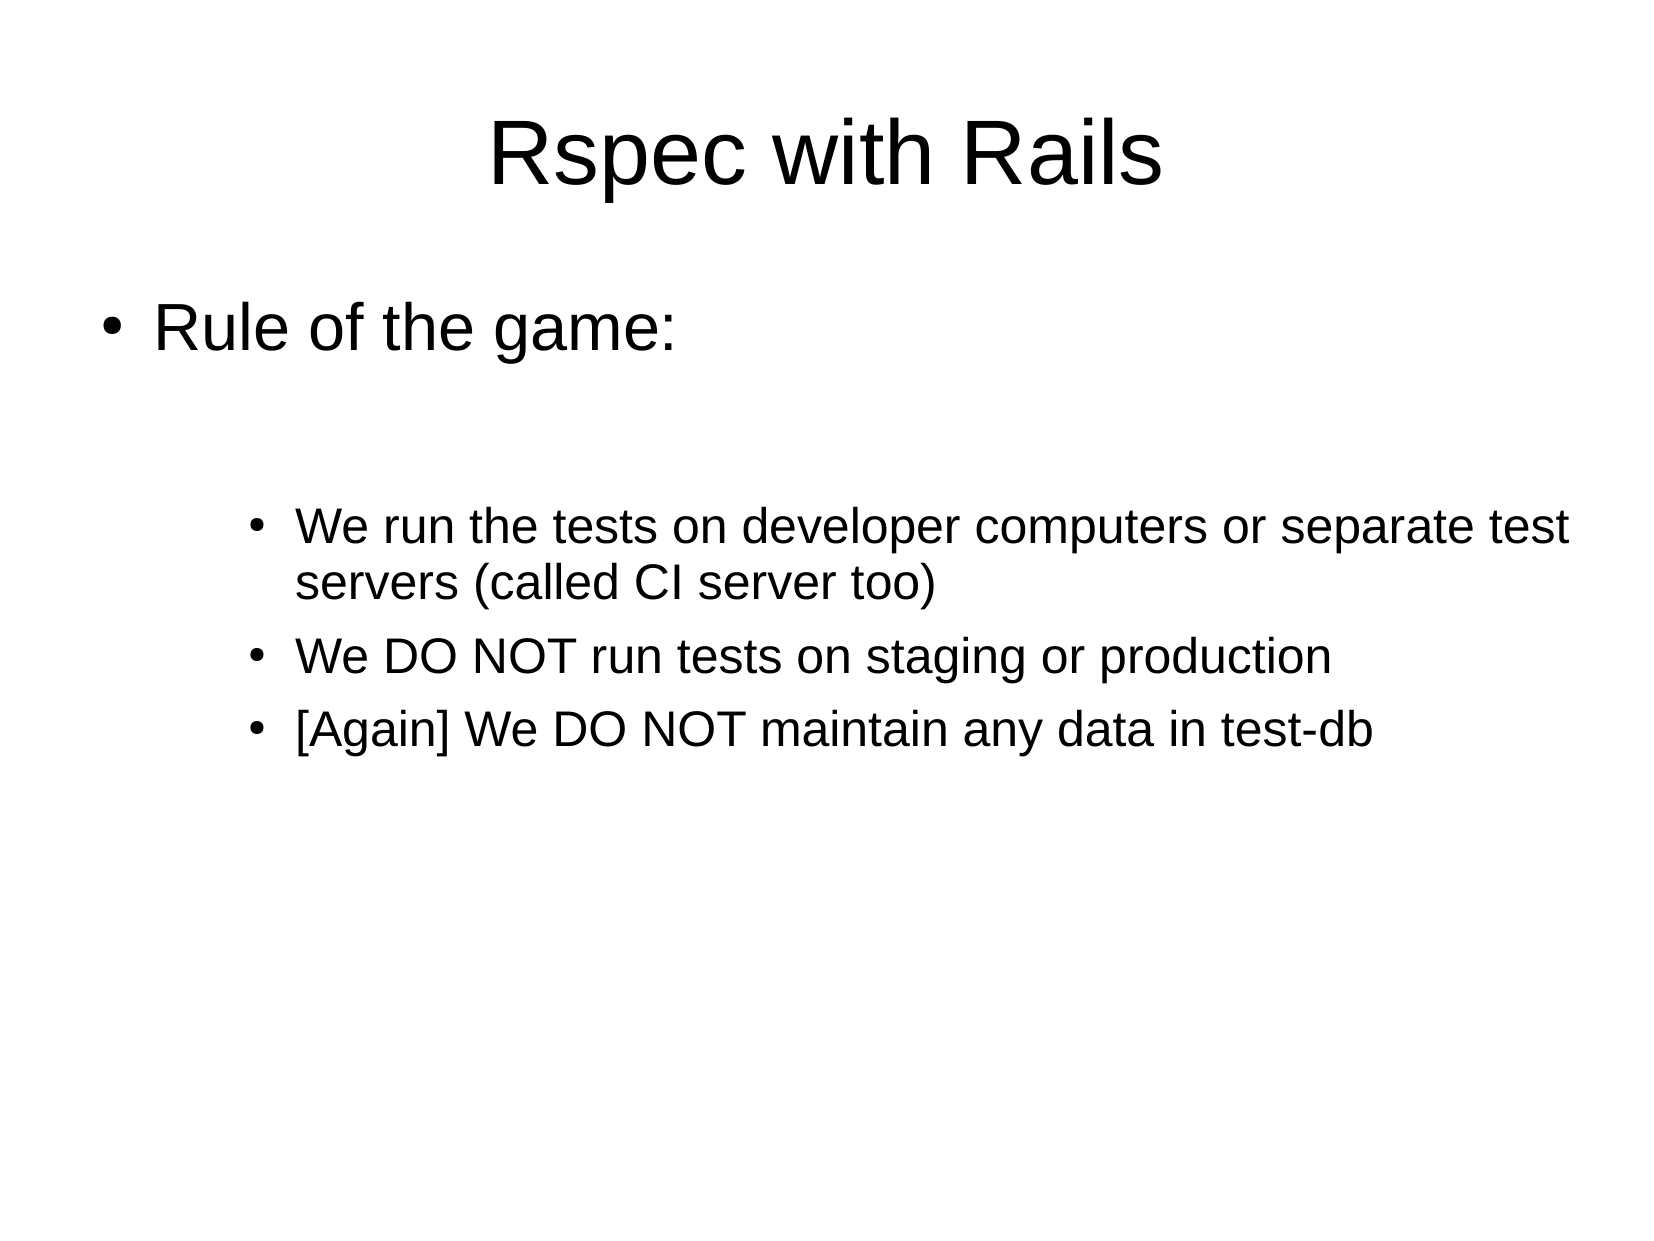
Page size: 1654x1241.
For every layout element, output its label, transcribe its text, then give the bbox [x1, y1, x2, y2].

title Rspec with Rails [82, 49, 1571, 257]
list Rule of the game: We run the tests on developer computers or separate test servers (called CI server too) We DO NOT run tests on staging or production [Again] We DO NOT maintain any data in test-db [82, 290, 1571, 1109]
